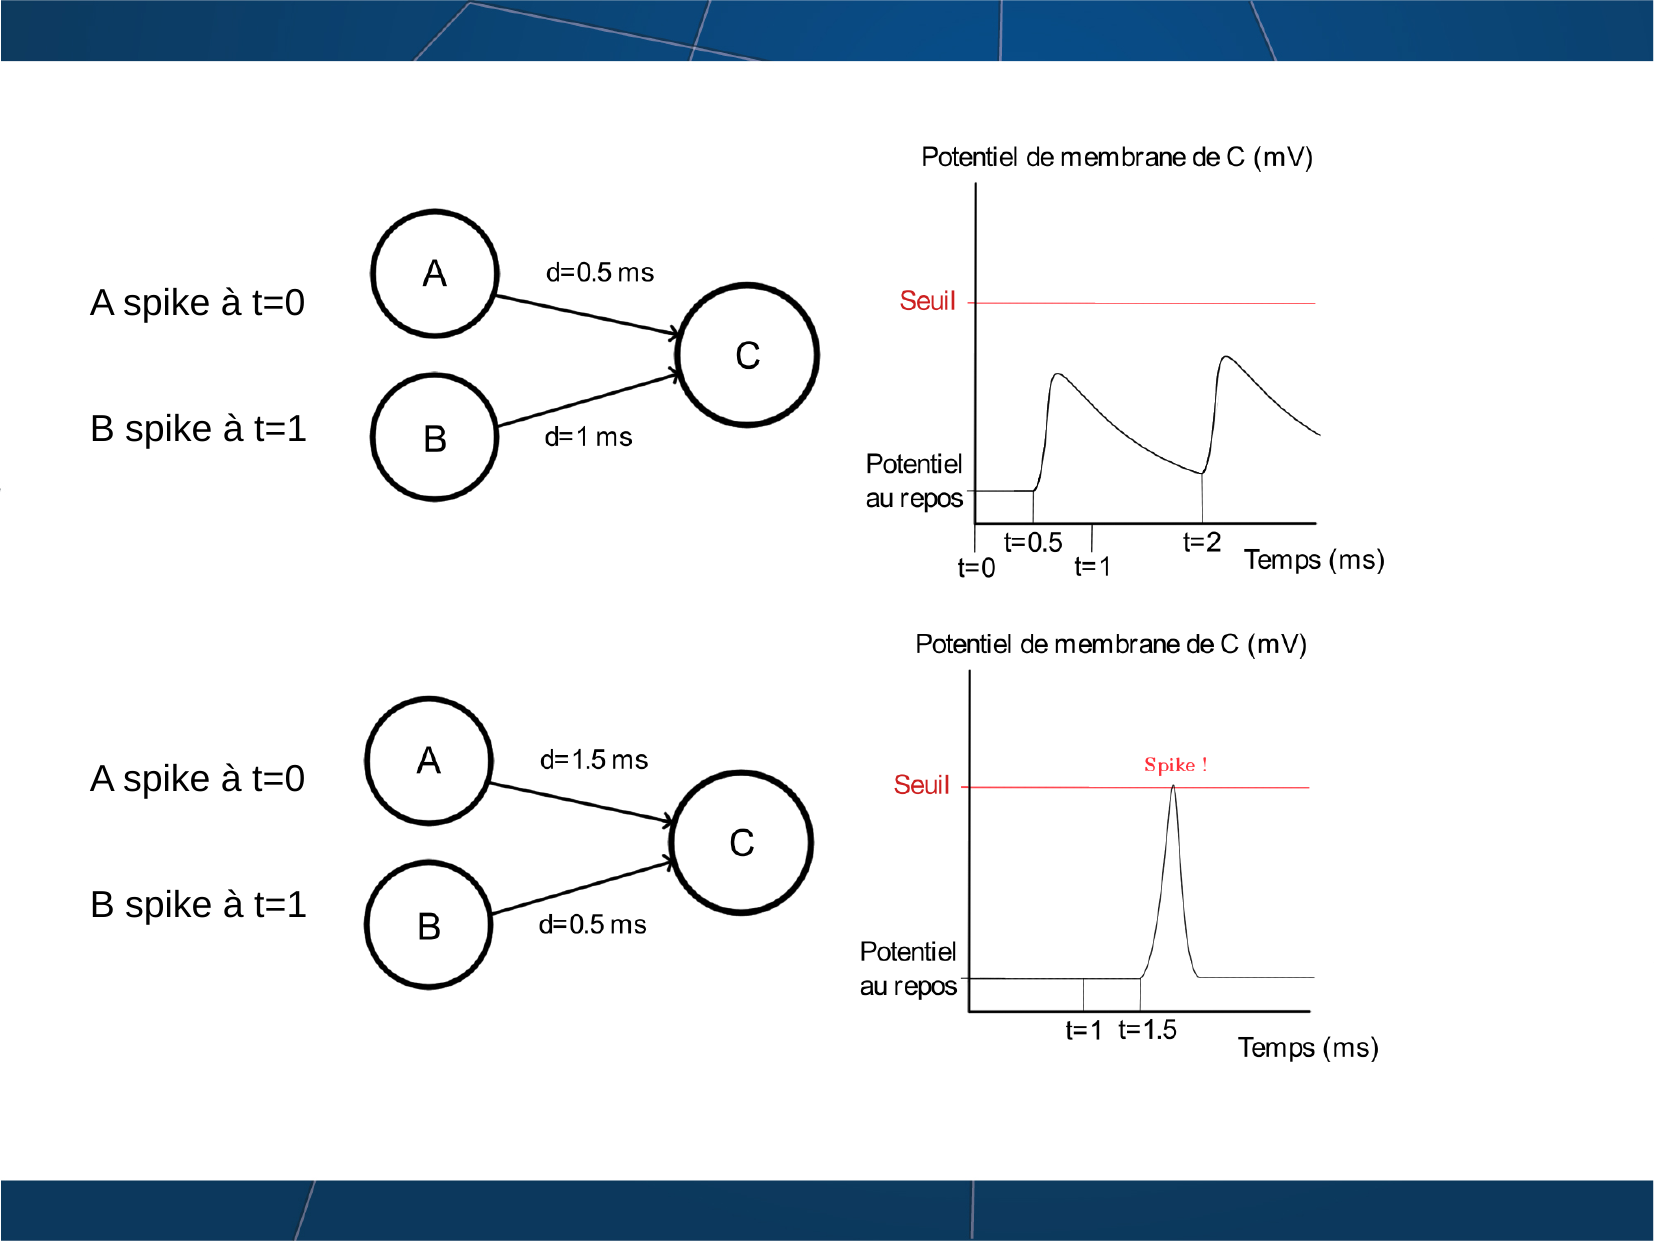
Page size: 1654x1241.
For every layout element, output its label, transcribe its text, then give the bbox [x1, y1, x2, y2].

picture [0, 0, 1654, 1241]
text_box A spike à t=0 B spike à t=1 [75, 273, 338, 457]
text_box A spike à t=0 B spike à t=1 [75, 750, 338, 933]
